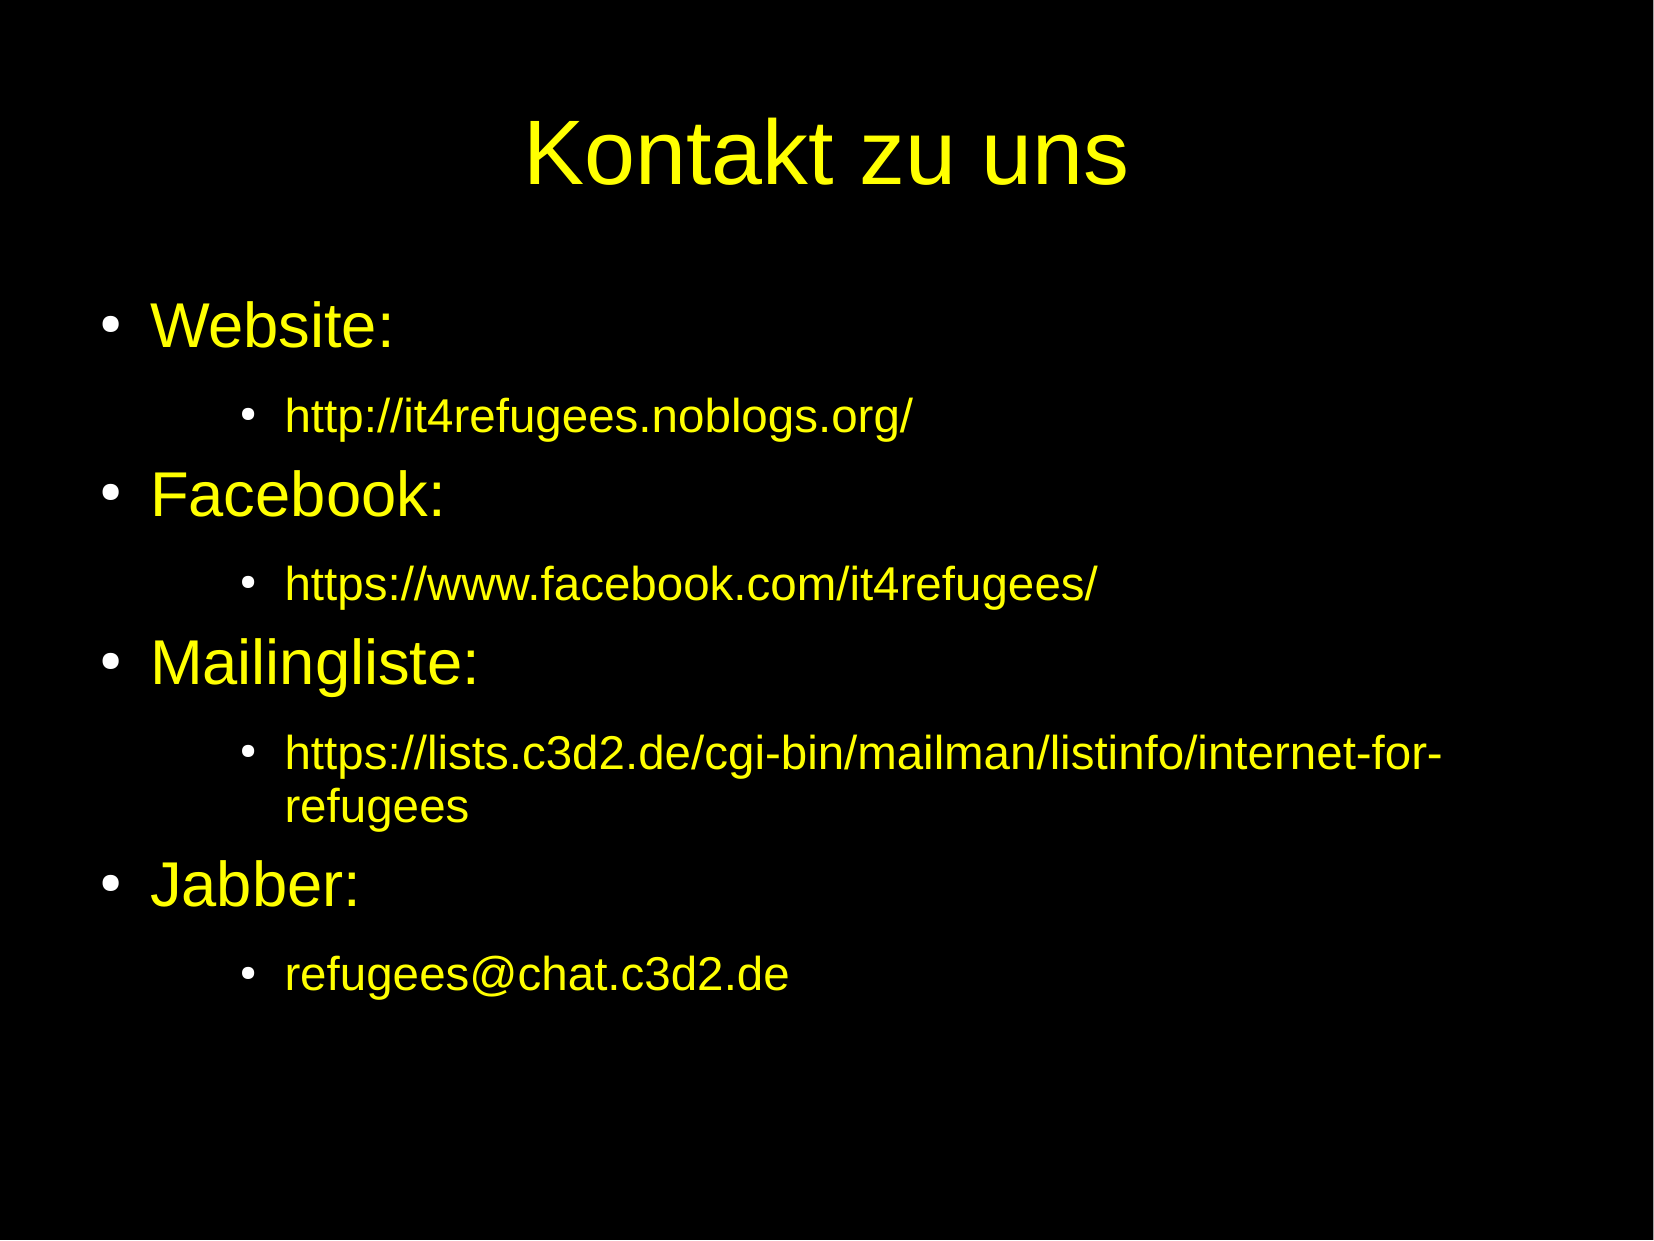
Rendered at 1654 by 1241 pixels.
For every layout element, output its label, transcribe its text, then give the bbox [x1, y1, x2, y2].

title Kontakt zu uns [82, 49, 1571, 257]
list Website: http://it4refugees.noblogs.org/ Facebook: https://www.facebook.com/it4refugees/ Mailingliste: https://lists.c3d2.de/cgi-bin/mailman/listinfo/internet-for-refugees Jabber: refugees@chat.c3d2.de [82, 290, 1571, 1010]
